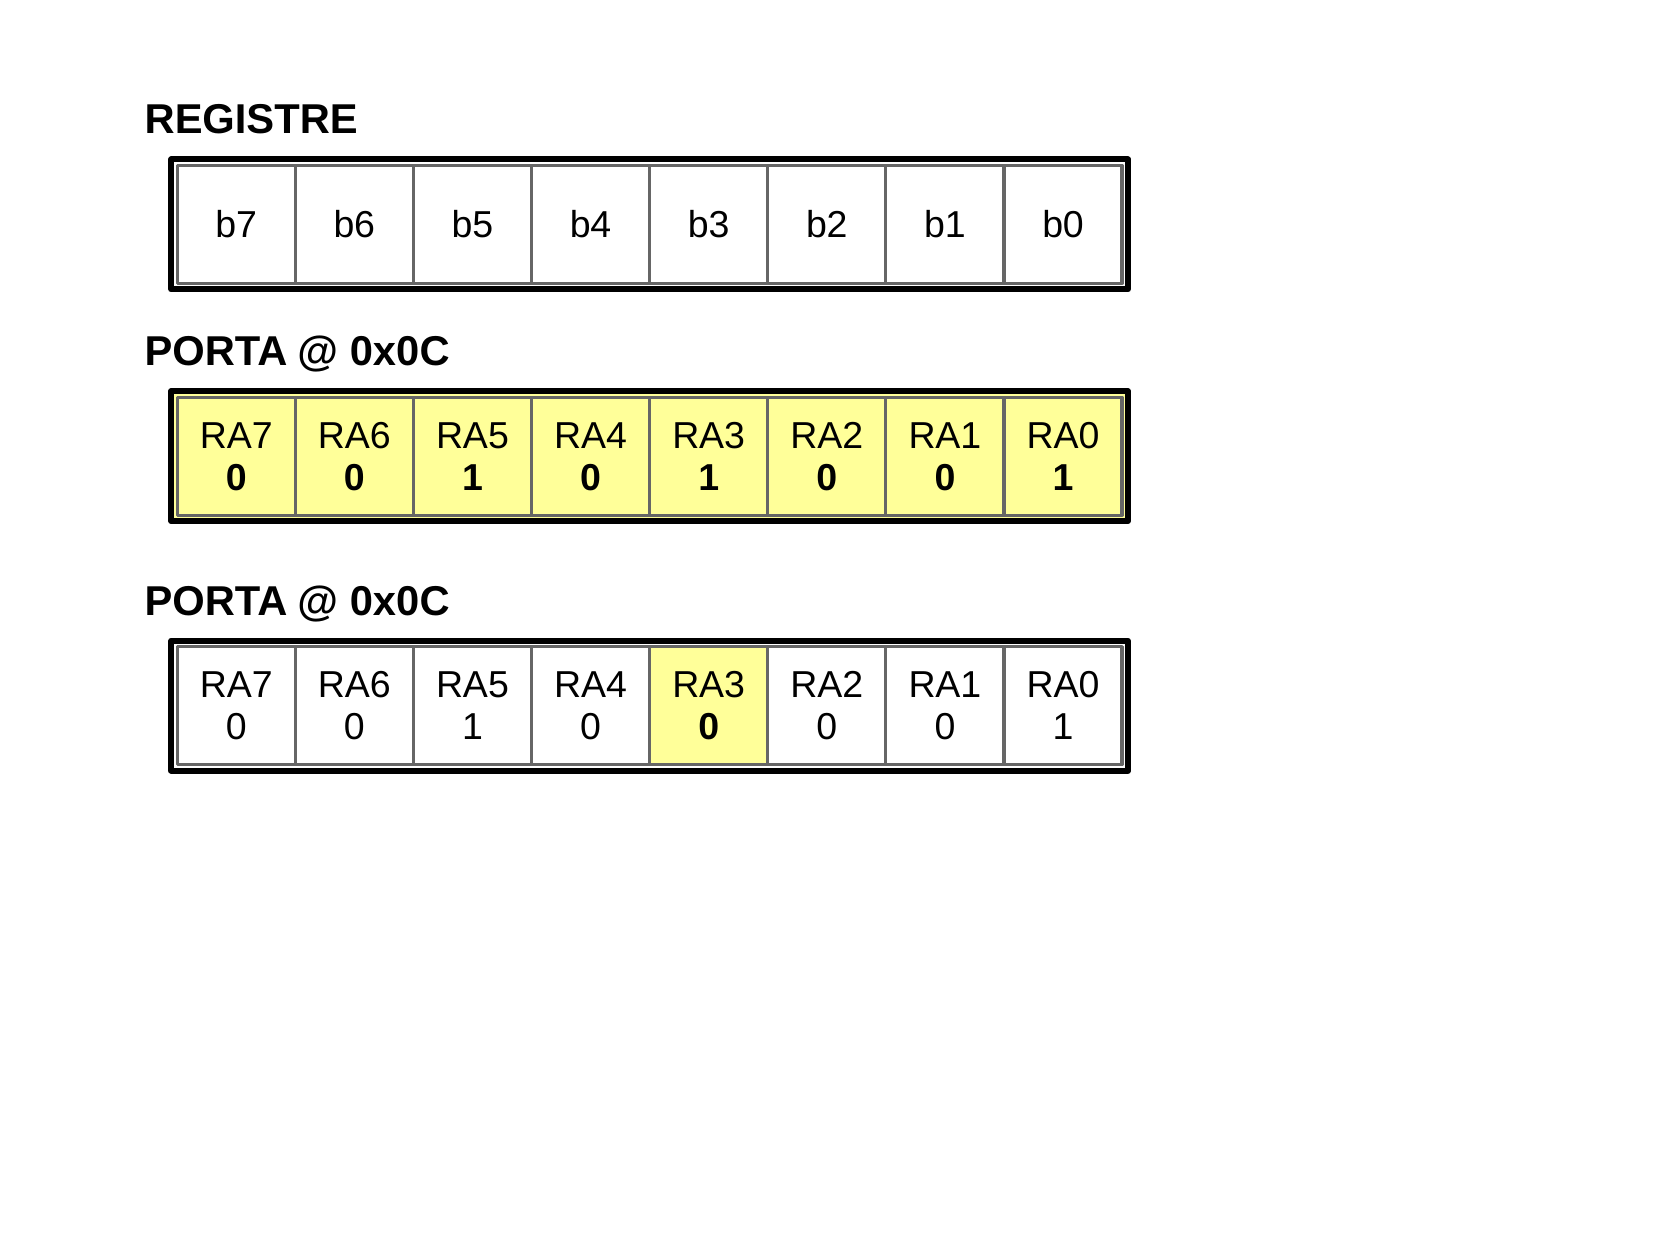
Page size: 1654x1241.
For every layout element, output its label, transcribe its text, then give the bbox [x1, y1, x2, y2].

text_box RA1 0 [885, 646, 1003, 765]
text_box REGISTRE [129, 88, 385, 151]
text_box RA5 1 [413, 397, 531, 516]
text_box b3 [649, 165, 767, 284]
text_box RA1 0 [885, 397, 1003, 516]
text_box RA5 1 [413, 646, 531, 765]
text_box b7 [177, 165, 295, 284]
text_box RA0 1 [1003, 646, 1123, 765]
text_box b5 [413, 165, 531, 284]
text_box RA7 0 [177, 397, 295, 516]
text_box RA4 0 [531, 646, 649, 765]
text_box RA0 1 [1003, 397, 1123, 516]
text_box b0 [1003, 165, 1123, 284]
text_box b2 [767, 165, 885, 284]
text_box RA6 0 [295, 646, 413, 765]
text_box RA2 0 [767, 646, 885, 765]
text_box RA4 0 [531, 397, 649, 516]
text_box b6 [295, 165, 413, 284]
text_box [171, 391, 1128, 522]
text_box b4 [531, 165, 649, 284]
text_box [171, 159, 1128, 290]
text_box b1 [885, 165, 1003, 284]
text_box RA2 0 [767, 397, 885, 516]
text_box RA3 0 [649, 646, 767, 765]
text_box RA6 0 [295, 397, 413, 516]
text_box RA3 1 [649, 397, 767, 516]
text_box RA7 0 [177, 646, 295, 765]
text_box PORTA @ 0x0C [129, 320, 489, 383]
text_box PORTA @ 0x0C [129, 569, 489, 632]
